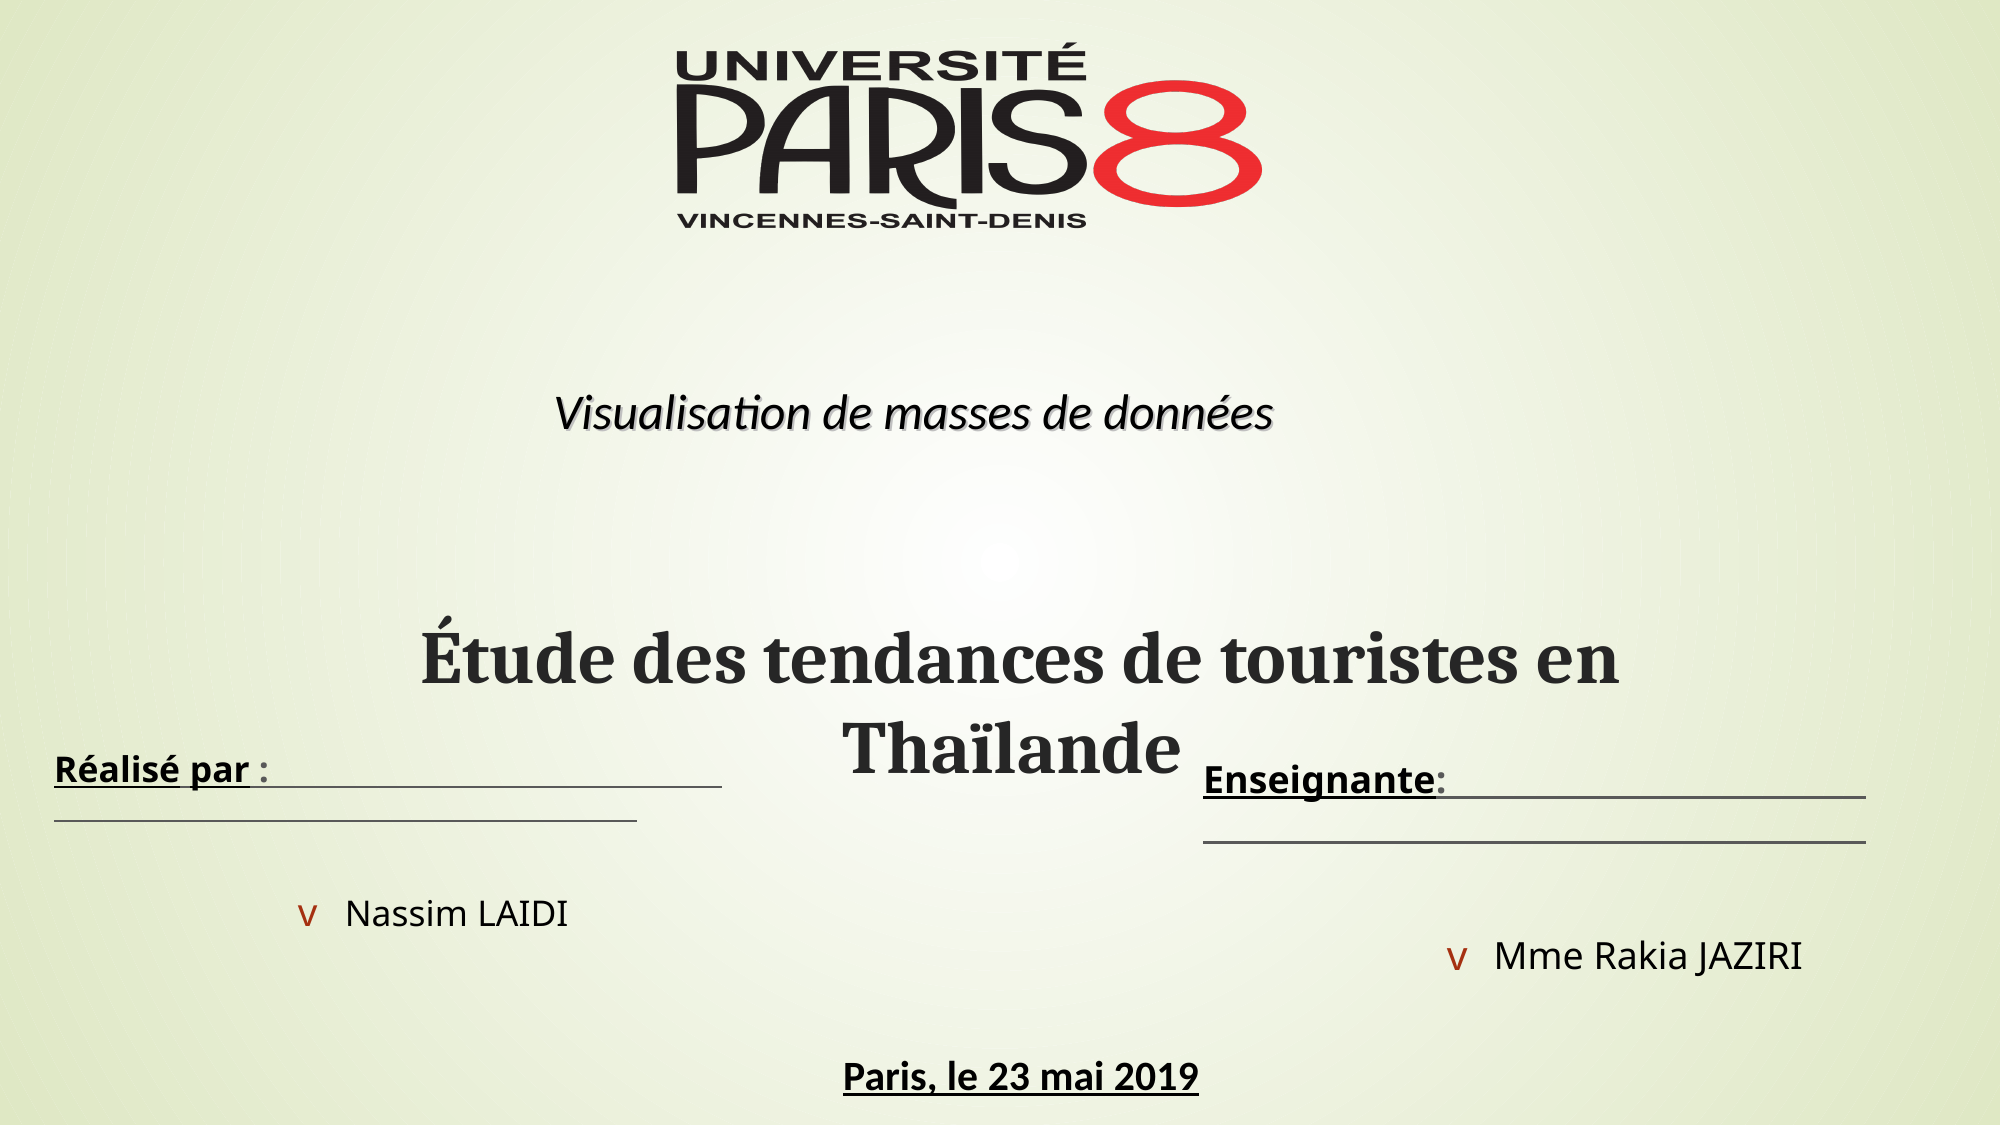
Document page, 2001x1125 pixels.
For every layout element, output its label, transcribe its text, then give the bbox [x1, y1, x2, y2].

text_box Visualisation de masses de données [538, 372, 1401, 494]
title Étude des tendances de touristes en Thaïlande [289, 600, 1753, 704]
picture [669, 39, 1270, 236]
subtitle Réalisé par : Nassim LAIDI [39, 748, 741, 1023]
text_box Paris, le 23 mai 2019 [697, 1022, 1345, 1125]
text_box Enseignante: Mme Rakia JAZIRI [1188, 748, 1890, 1023]
